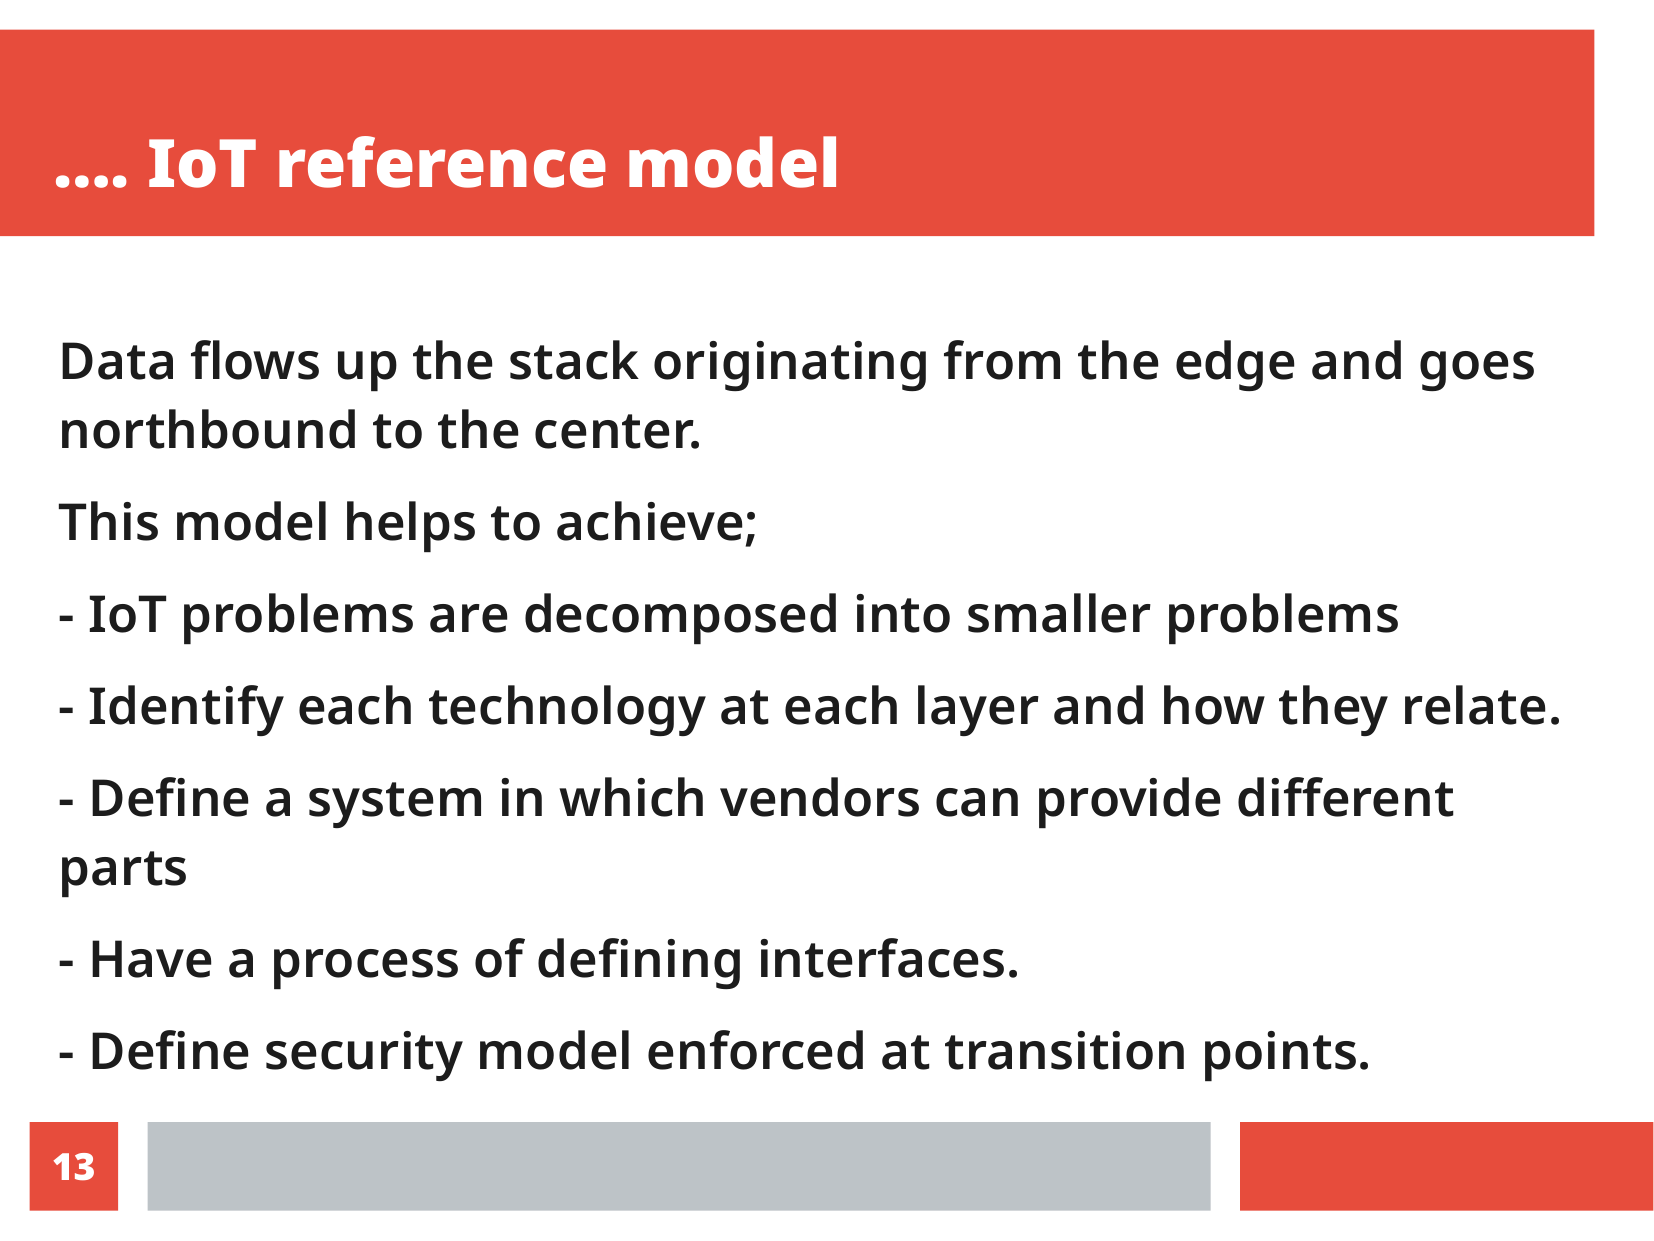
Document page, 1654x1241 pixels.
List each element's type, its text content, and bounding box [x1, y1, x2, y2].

title …. IoT reference model [53, 59, 1589, 207]
list Data flows up the stack originating from the edge and goes northbound to the center. This model helps to achieve; - IoT problems are decomposed into smaller problems - Identify each technology at each layer and how they relate. - Define a system in which vendors can provide different parts - Have a process of defining interfaces. - Define security model enforced at transition points. [59, 324, 1565, 1093]
